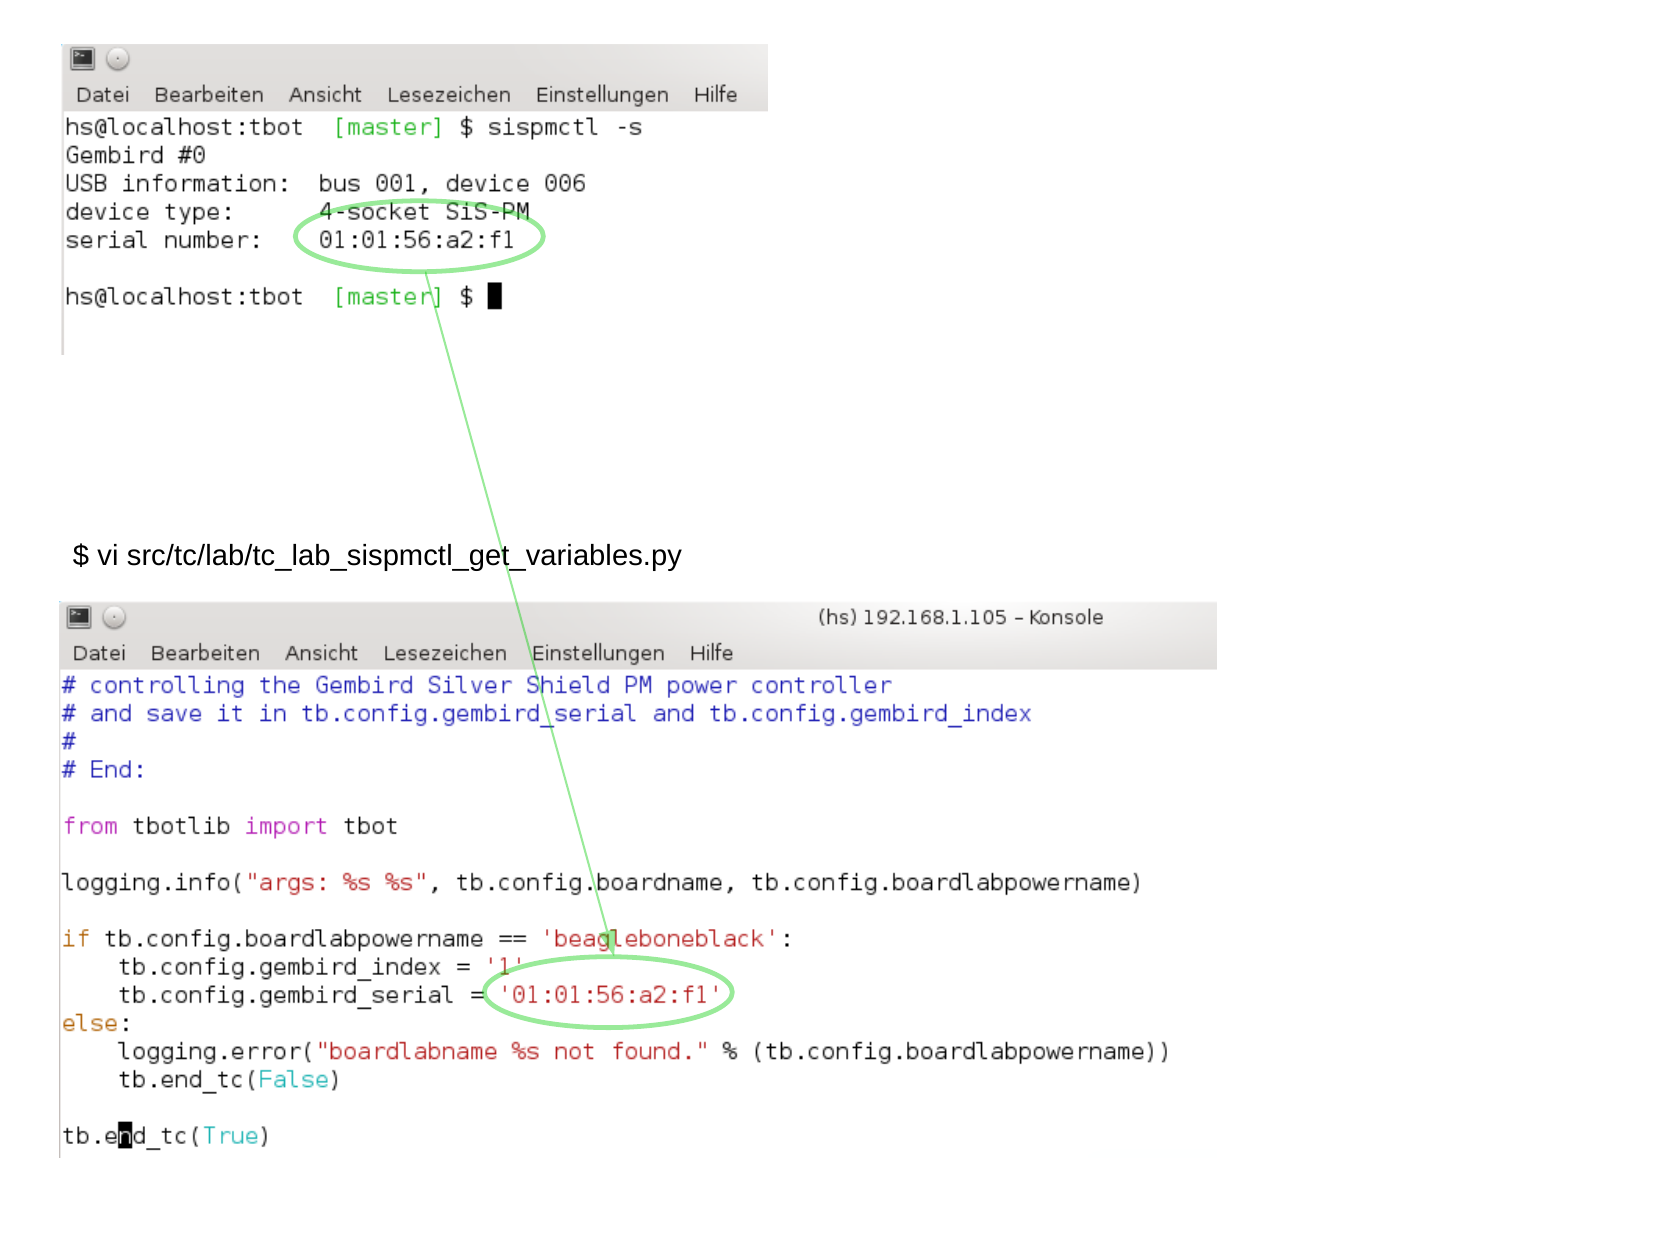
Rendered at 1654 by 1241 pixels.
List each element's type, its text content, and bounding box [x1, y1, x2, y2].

picture [487, 960, 729, 1025]
picture [61, 44, 768, 355]
text_box $ vi src/tc/lab/tc_lab_sispmctl_get_variables.py [58, 531, 697, 580]
picture [298, 204, 540, 269]
picture [59, 601, 1217, 1158]
